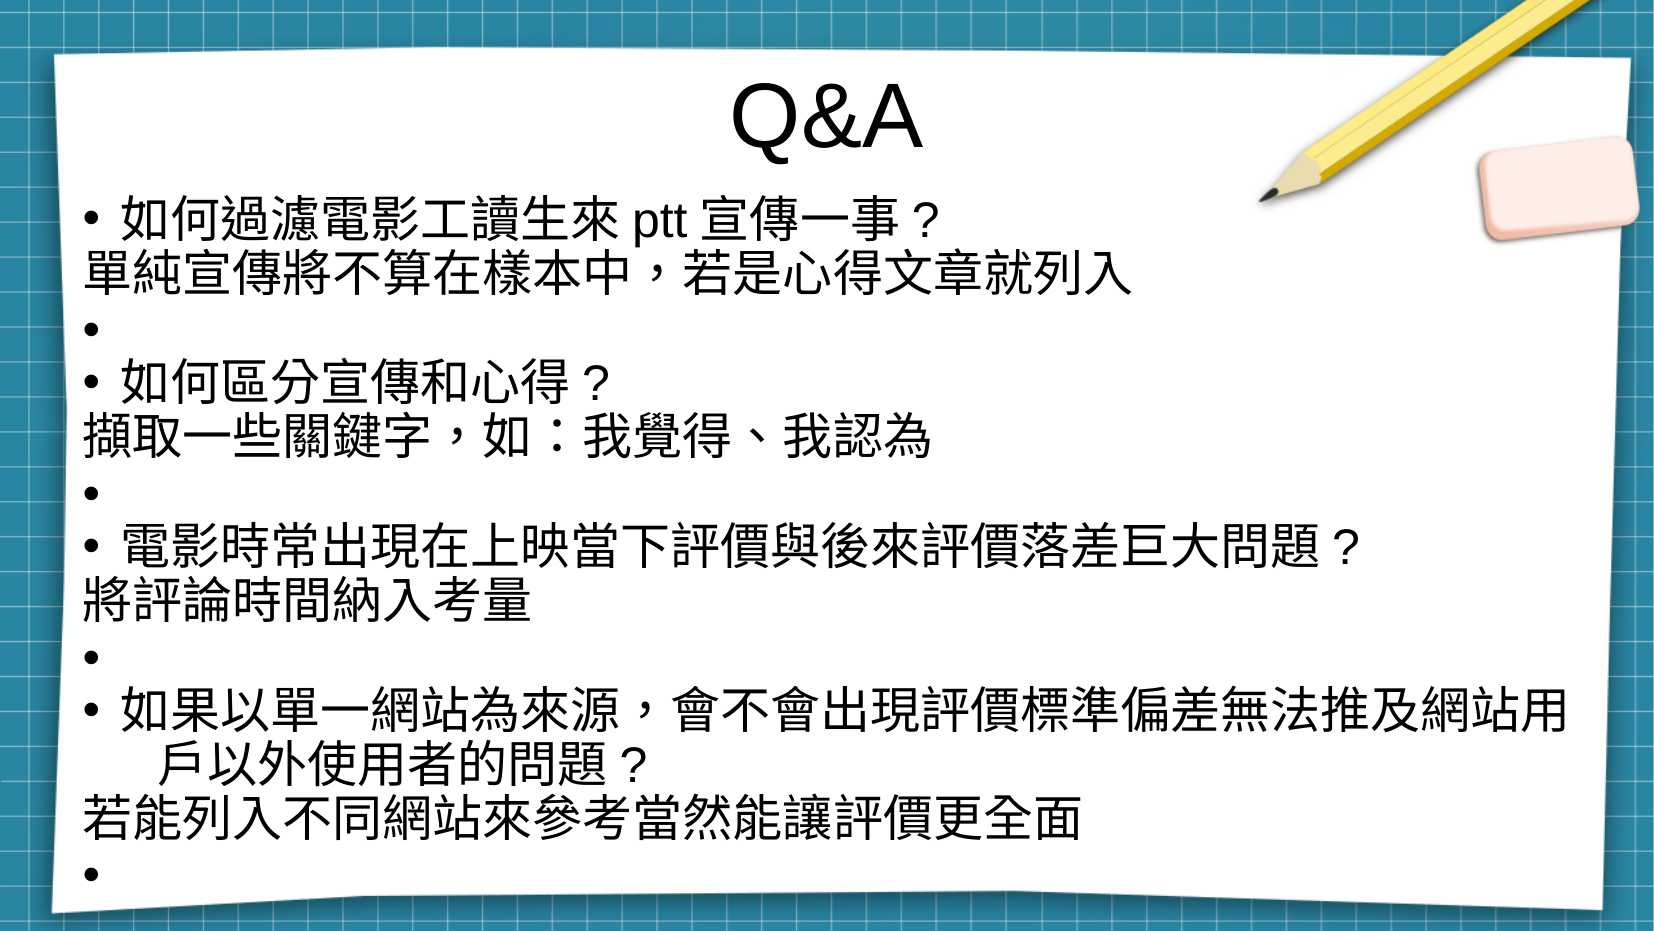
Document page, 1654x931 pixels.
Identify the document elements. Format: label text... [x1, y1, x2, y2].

list 如何過濾電影工讀生來ptt宣傳一事? 單純宣傳將不算在樣本中，若是心得文章就列入 如何區分宣傳和心得? 擷取一些關鍵字，如：我覺得、我認為 電影時常出現在上映當下評價與後來評價落差巨大問題? 將評論時間納入考量 如果以單一網站為來源，會不會出現評價標準偏差無法推及網站用戶以外使用者的問題? 若能列入不同網站來參考當然能讓評價更全面 [82, 193, 1571, 887]
title Q&A [82, 41, 1571, 193]
